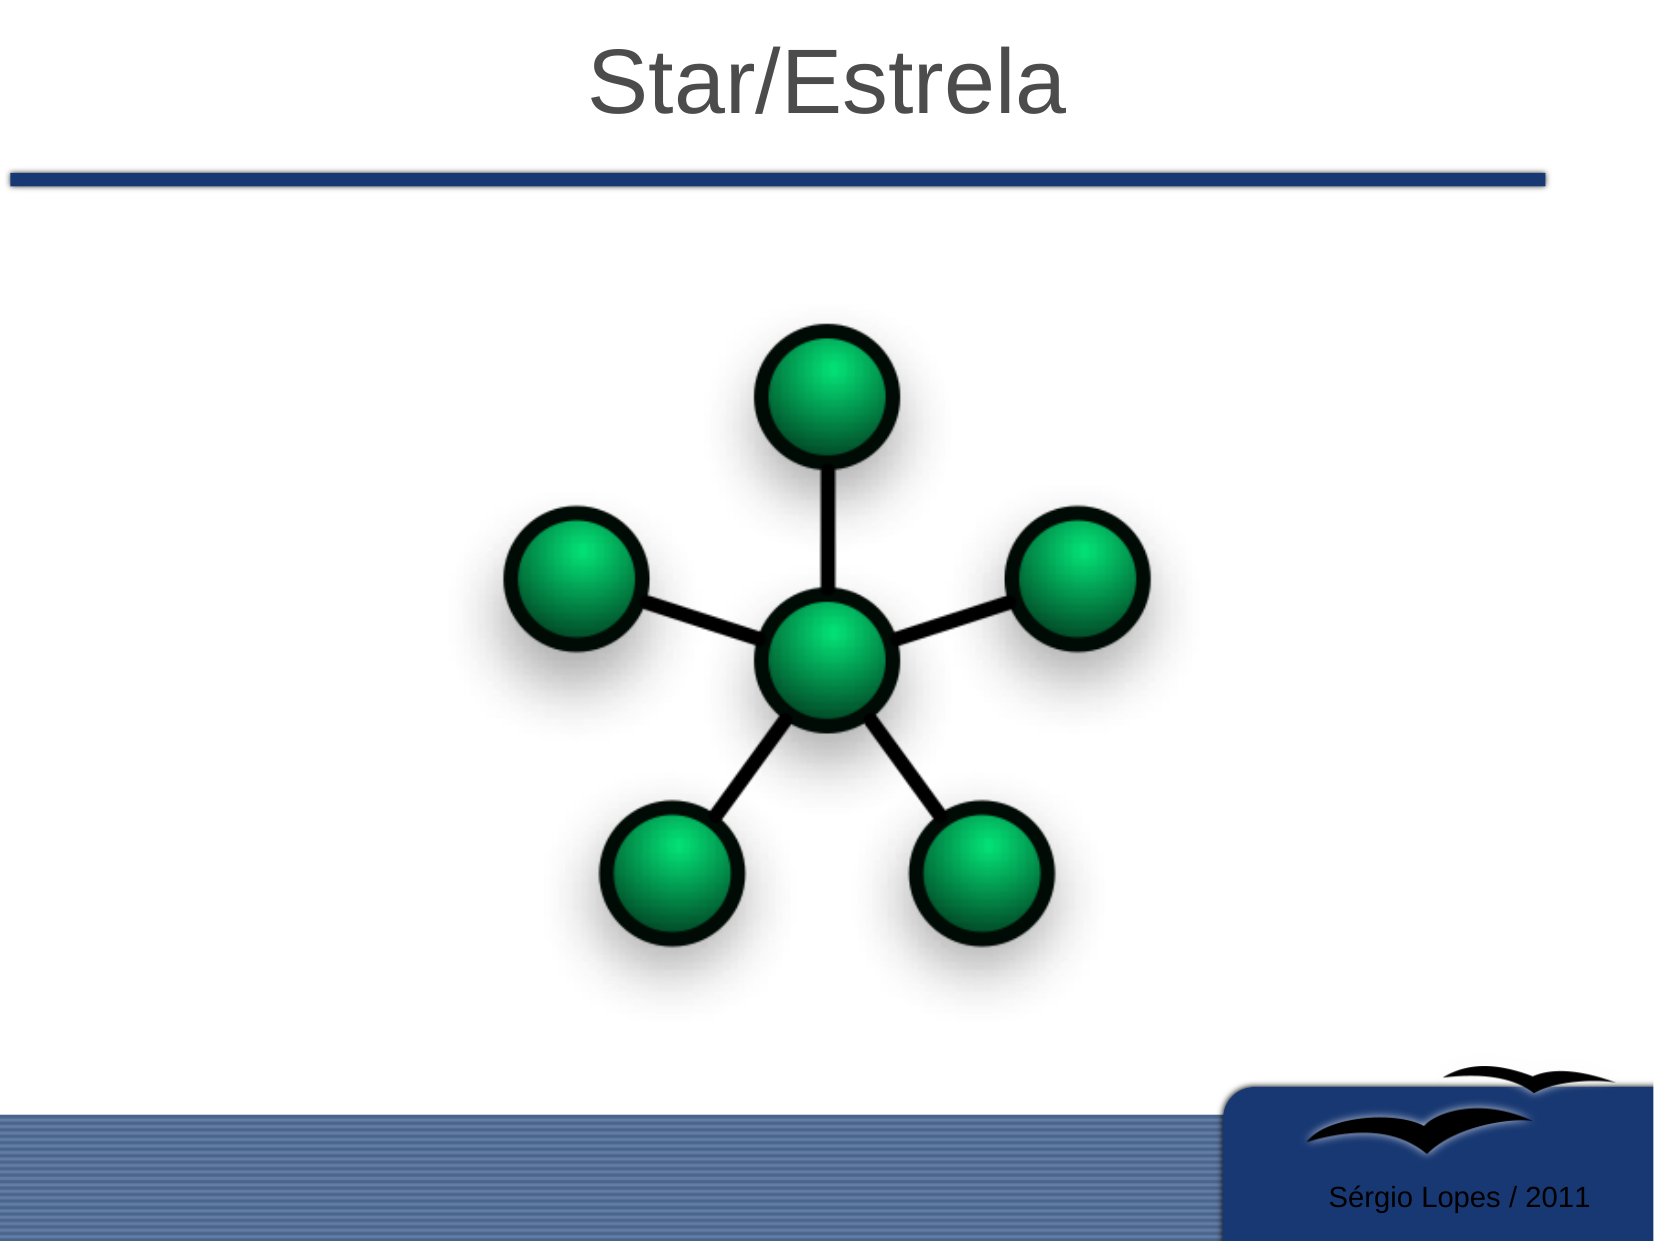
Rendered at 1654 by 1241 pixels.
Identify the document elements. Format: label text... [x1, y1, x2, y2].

text_box Sérgio Lopes / 2011 [1328, 1181, 1588, 1214]
title Star/Estrela [121, 0, 1534, 164]
picture [0, 0, 1654, 1241]
